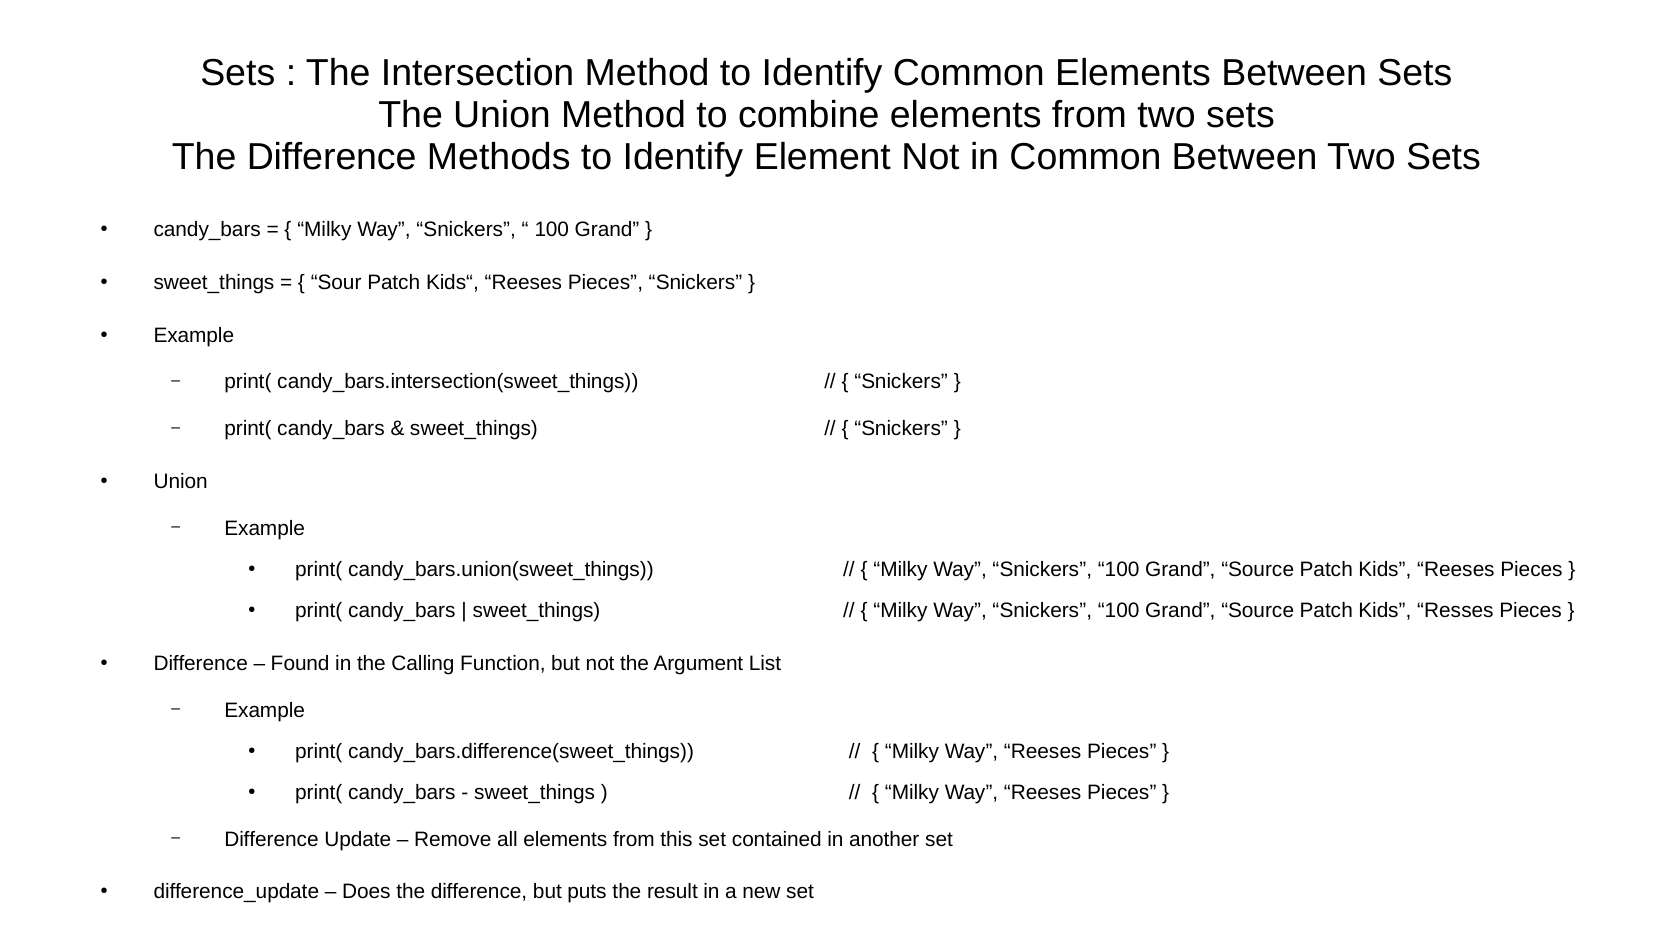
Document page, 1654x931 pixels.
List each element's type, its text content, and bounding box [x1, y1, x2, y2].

list candy_bars = { “Milky Way”, “Snickers”, “ 100 Grand” } sweet_things = { “Sour Patch Kids“, “Reeses Pieces”, “Snickers” } Example print( candy_bars.intersection(sweet_things)) // { “Snickers” } print( candy_bars & sweet_things) // { “Snickers” } Union Example print( candy_bars.union(sweet_things)) // { “Milky Way”, “Snickers”, “100 Grand”, “Source Patch Kids”, “Reeses Pieces } print( candy_bars | sweet_things) // { “Milky Way”, “Snickers”, “100 Grand”, “Source Patch Kids”, “Resses Pieces } Difference – Found in the Calling Function, but not the Argument List Example print( candy_bars.difference(sweet_things)) // { “Milky Way”, “Reeses Pieces” } print( candy_bars - sweet_things ) // { “Milky Way”, “Reeses Pieces” } Difference Update – Remove all elements from this set contained in another set difference_update – Does the difference, but puts the result in a new set [82, 217, 1591, 916]
title Sets : The Intersection Method to Identify Common Elements Between Sets The Union Method to combine elements from two sets The Difference Methods to Identify Element Not in Common Between Two Sets [82, 12, 1571, 217]
